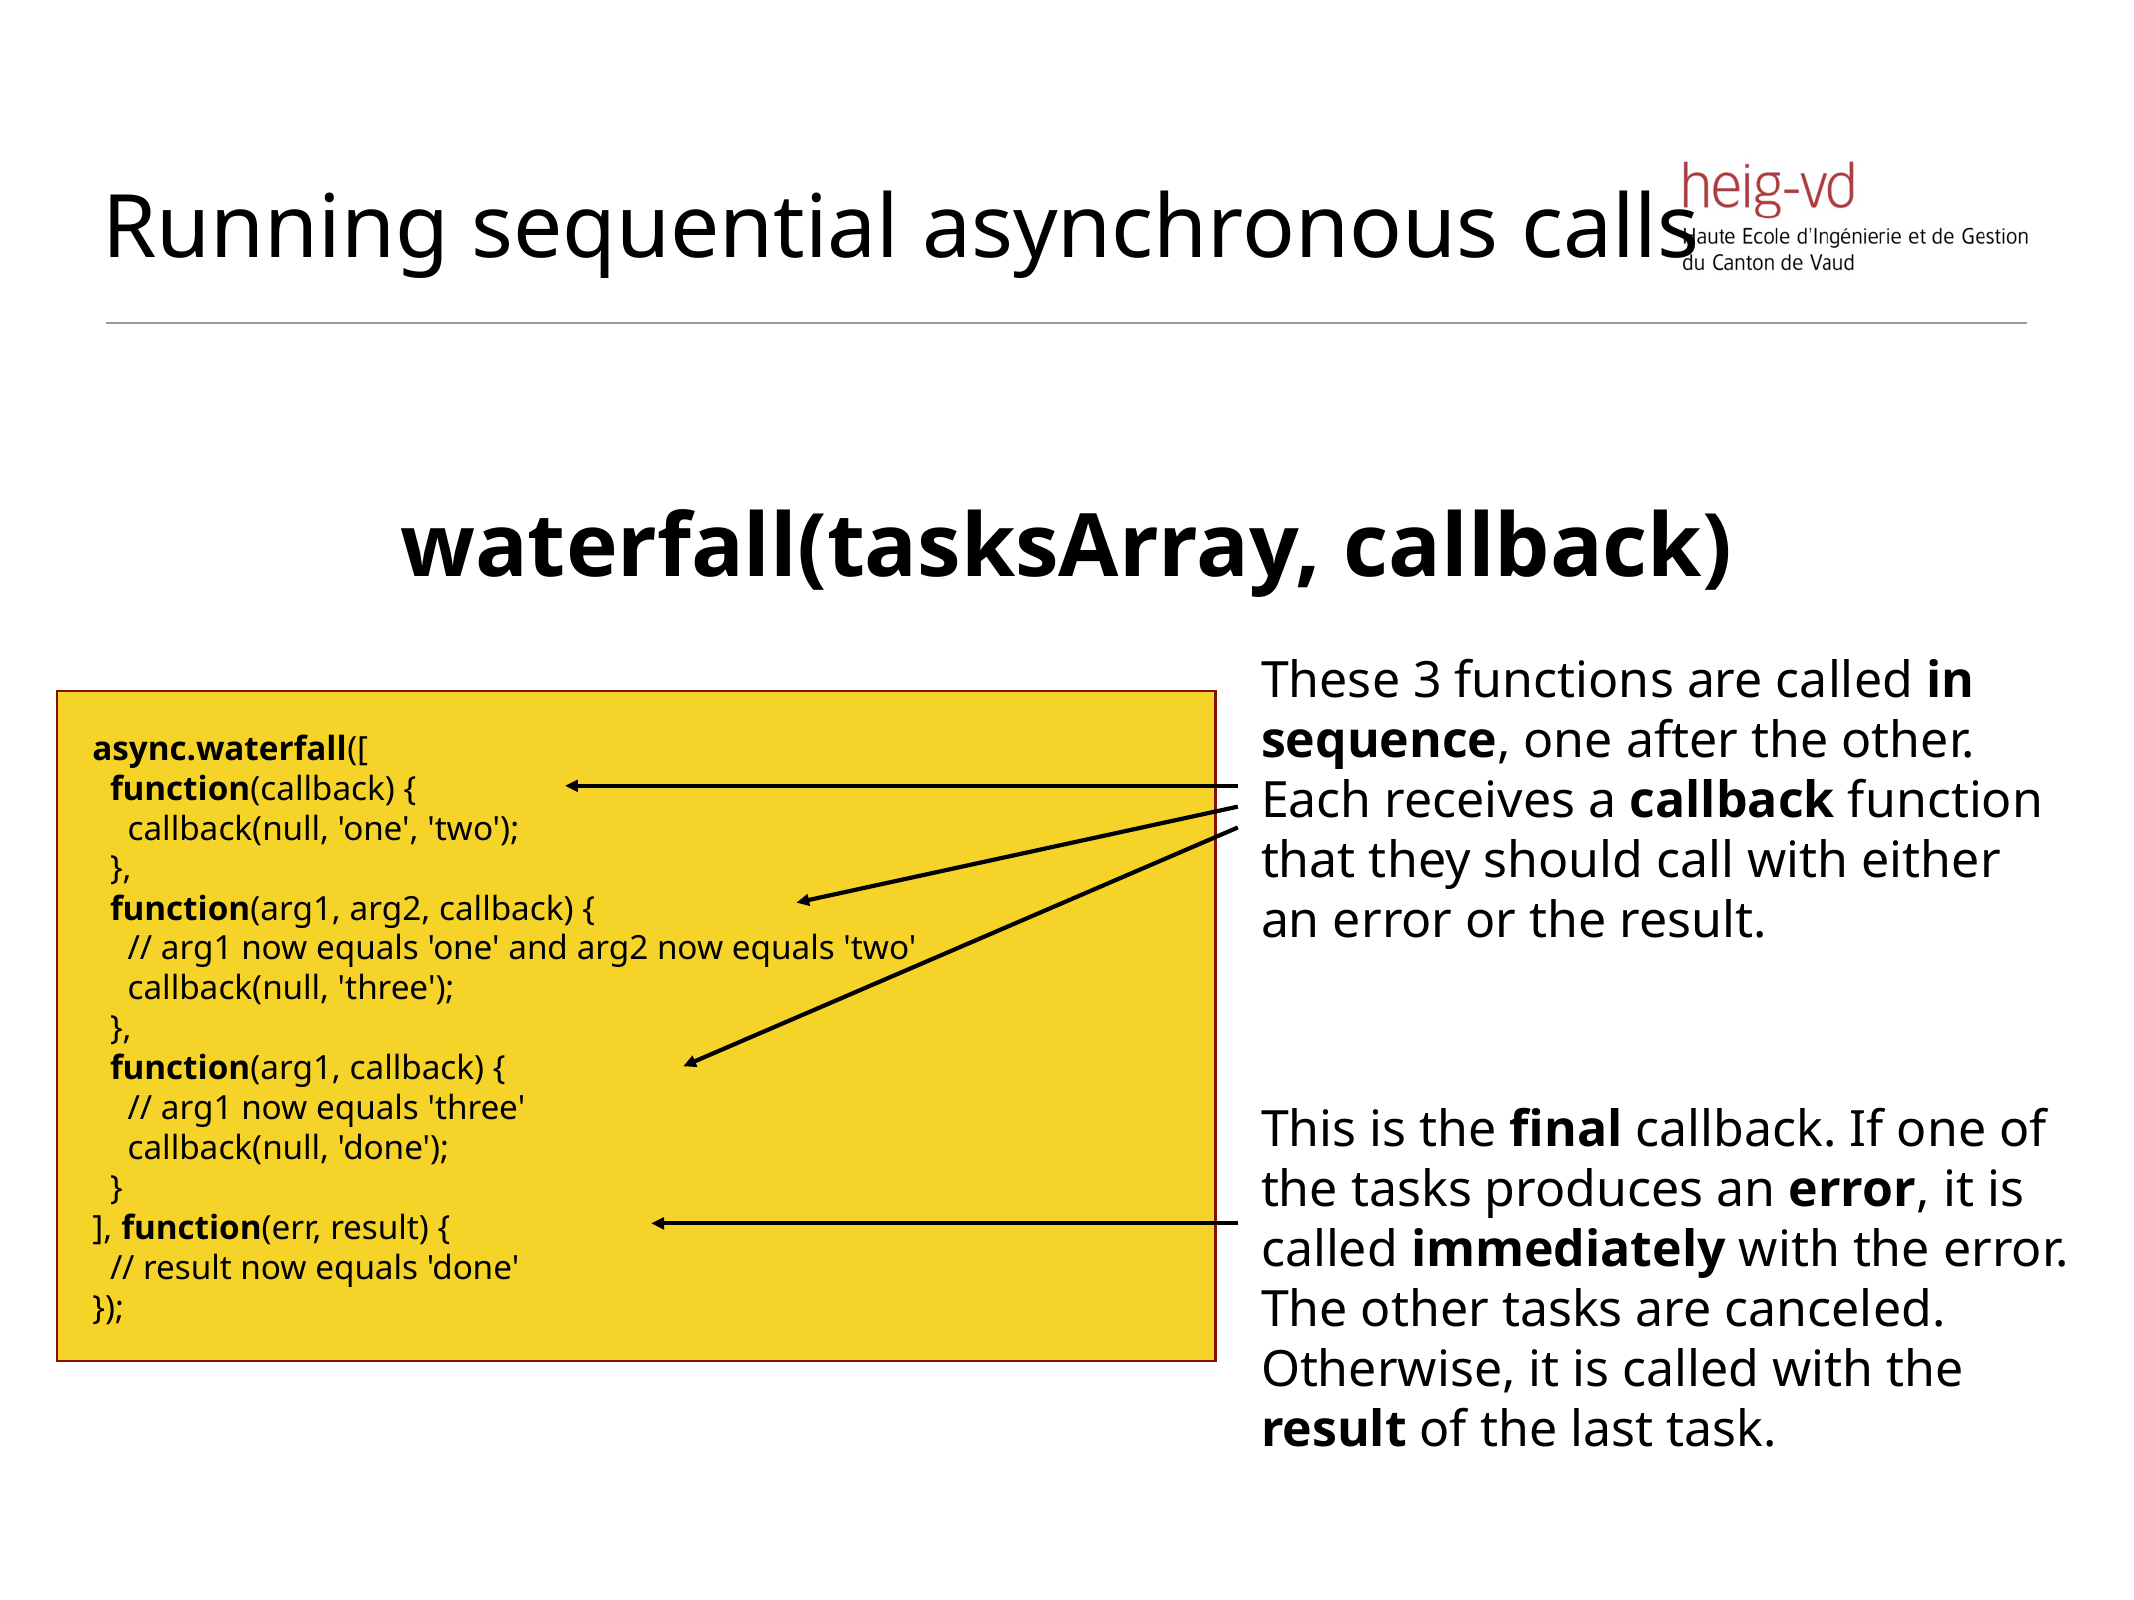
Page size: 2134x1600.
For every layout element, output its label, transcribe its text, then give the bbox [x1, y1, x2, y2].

text_box This is the final callback. If one of the tasks produces an error, it is called immediately with the error. The other tasks are canceled. Otherwise, it is called with the result of the last task. [1252, 1087, 2078, 1465]
text_box async.waterfall([ function(callback) { callback(null, 'one', 'two'); }, function(arg1, arg2, callback) { // arg1 now equals 'one' and arg2 now equals 'two' callback(null, 'three'); }, function(arg1, callback) { // arg1 now equals 'three' callback(null, 'done'); } ], function(err, result) { // result now equals 'done' }); [57, 691, 1216, 1362]
title Running sequential asynchronous calls [93, 54, 2040, 284]
text_box waterfall(tasksArray, callback) [392, 480, 1742, 603]
text_box These 3 functions are called in sequence, one after the other. Each receives a callback function that they should call with either an error or the result. [1252, 638, 2078, 956]
